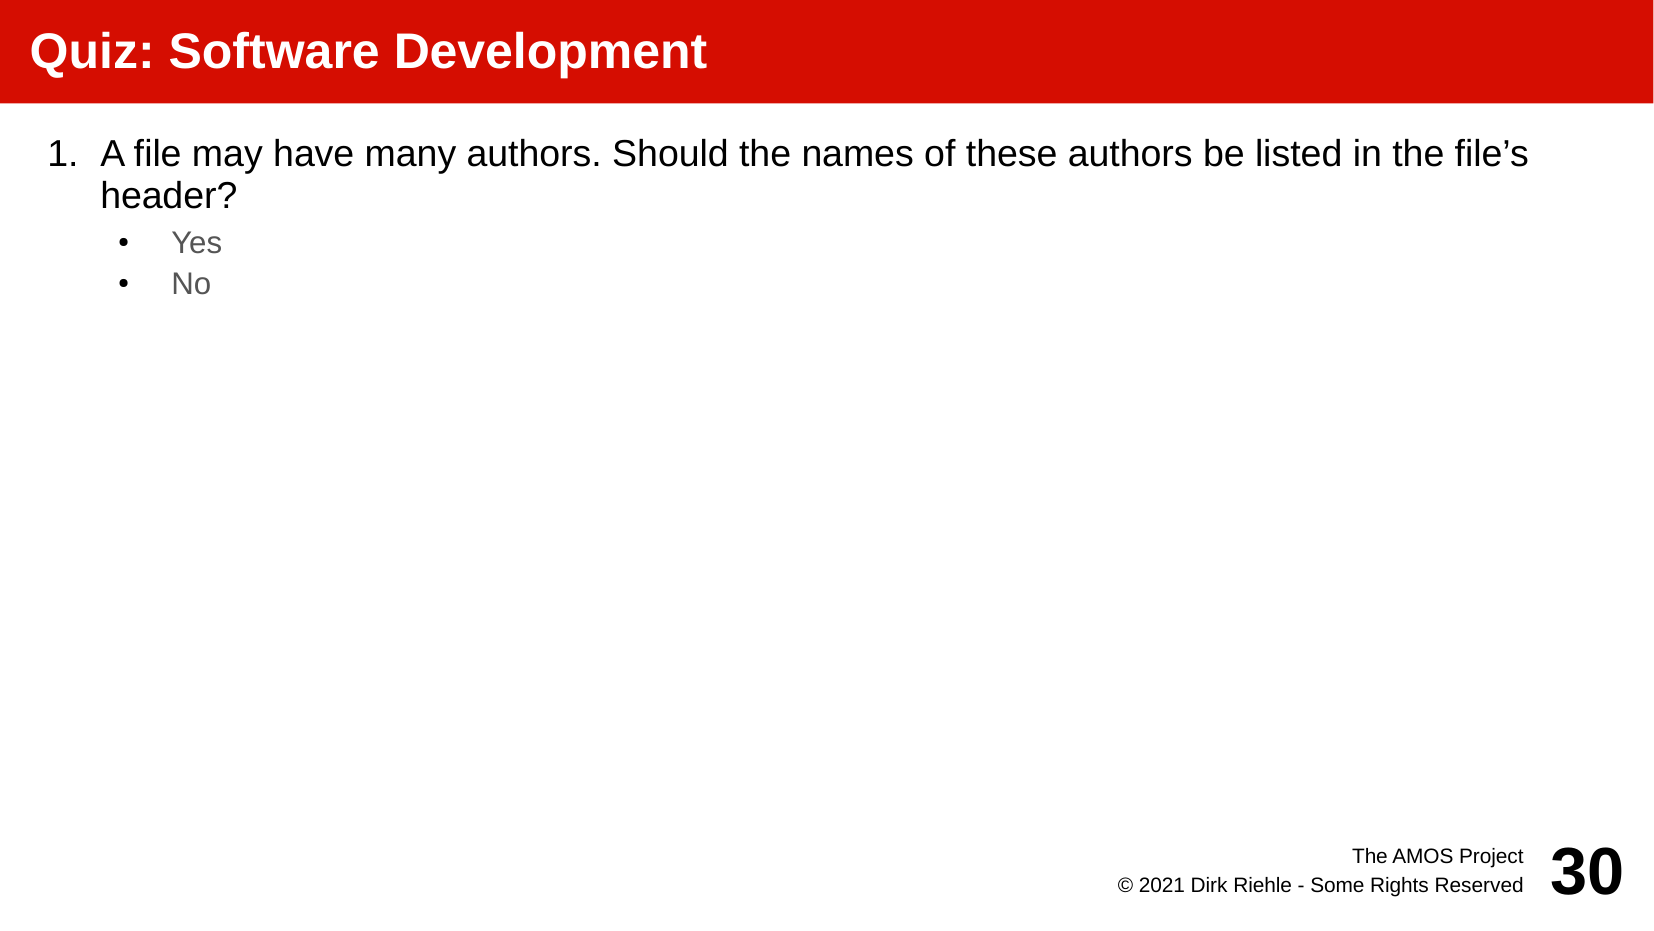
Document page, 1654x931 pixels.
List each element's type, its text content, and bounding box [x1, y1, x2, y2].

list A file may have many authors. Should the names of these authors be listed in the file’s header? Yes No [29, 132, 1625, 813]
title Quiz: Software Development [0, 0, 1654, 104]
